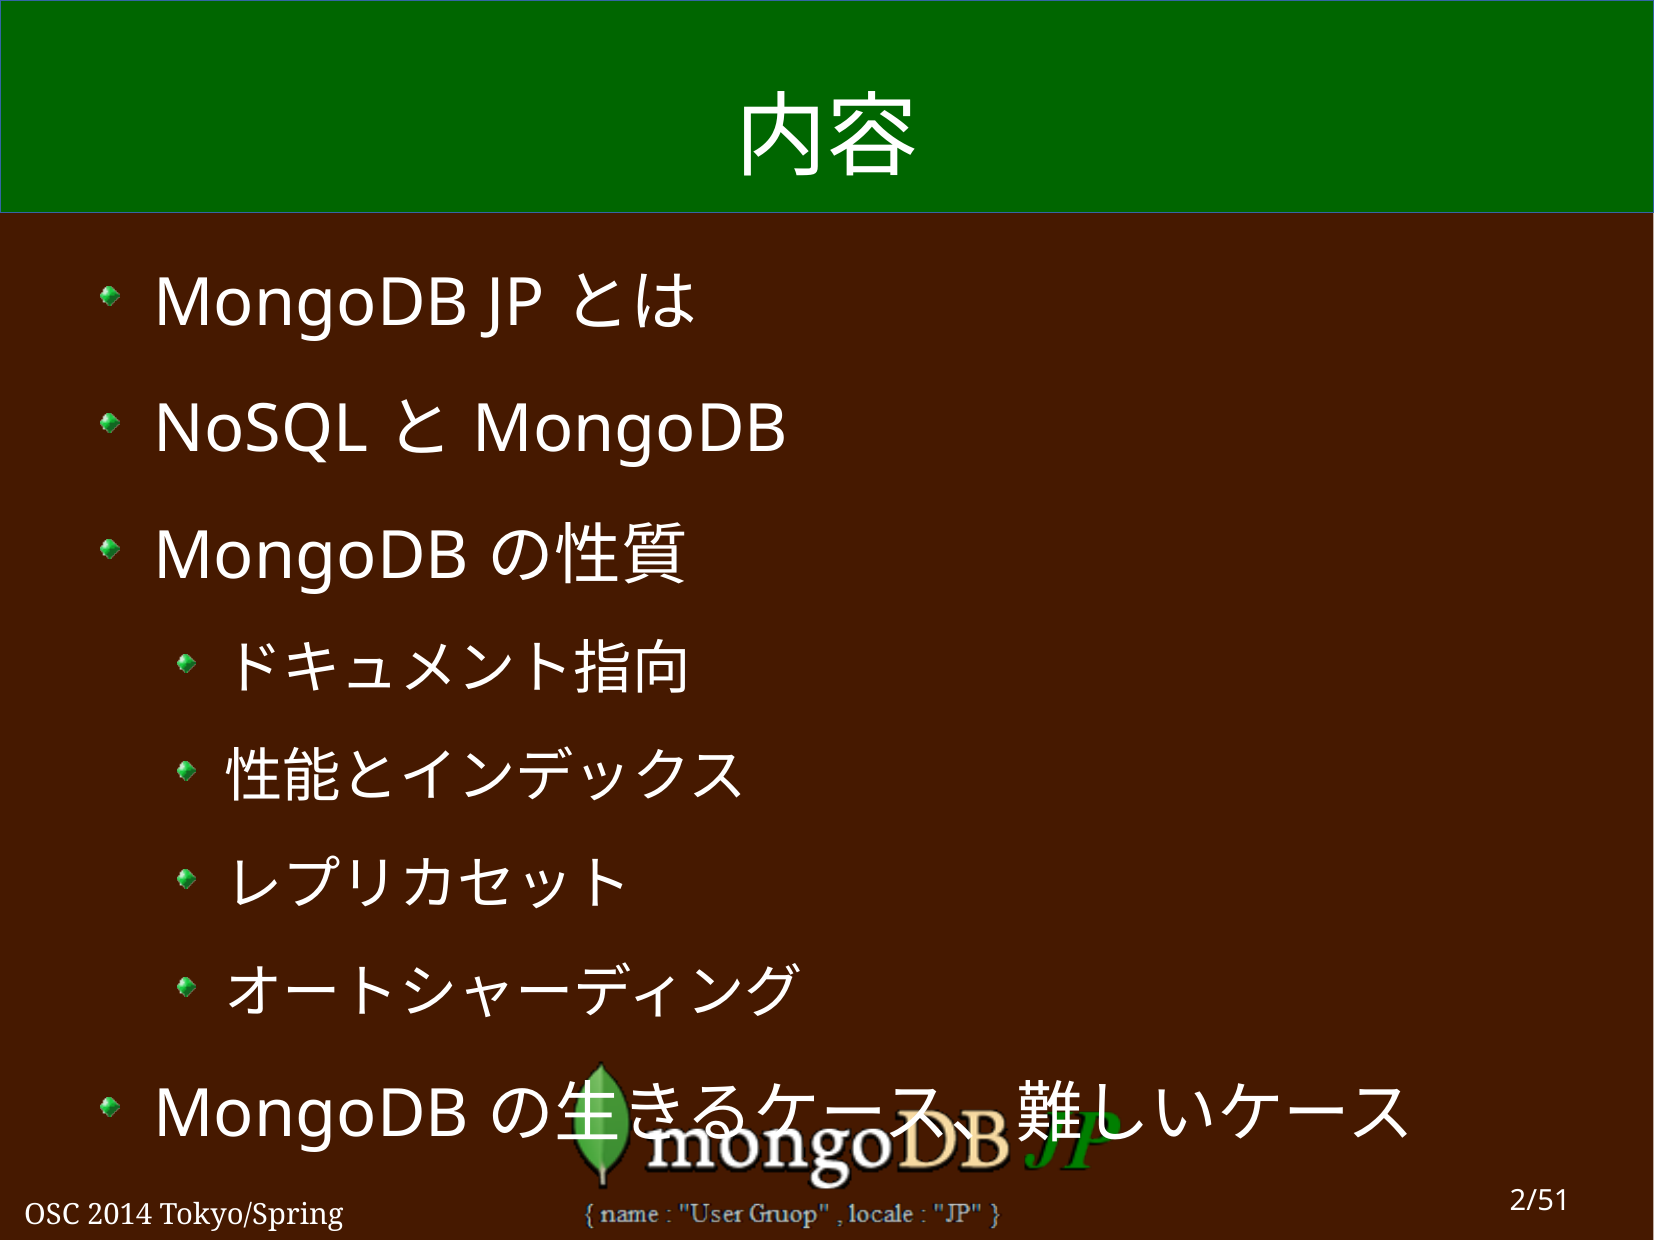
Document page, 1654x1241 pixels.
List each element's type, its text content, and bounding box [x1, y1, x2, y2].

title 内容 [82, 49, 1571, 207]
list MongoDB JPとは NoSQLとMongoDB MongoDBの性質 ドキュメント指向 性能とインデックス レプリカセット オートシャーディング MongoDBの生きるケース、難しいケース [82, 247, 1571, 1132]
picture [566, 1132, 1140, 1241]
